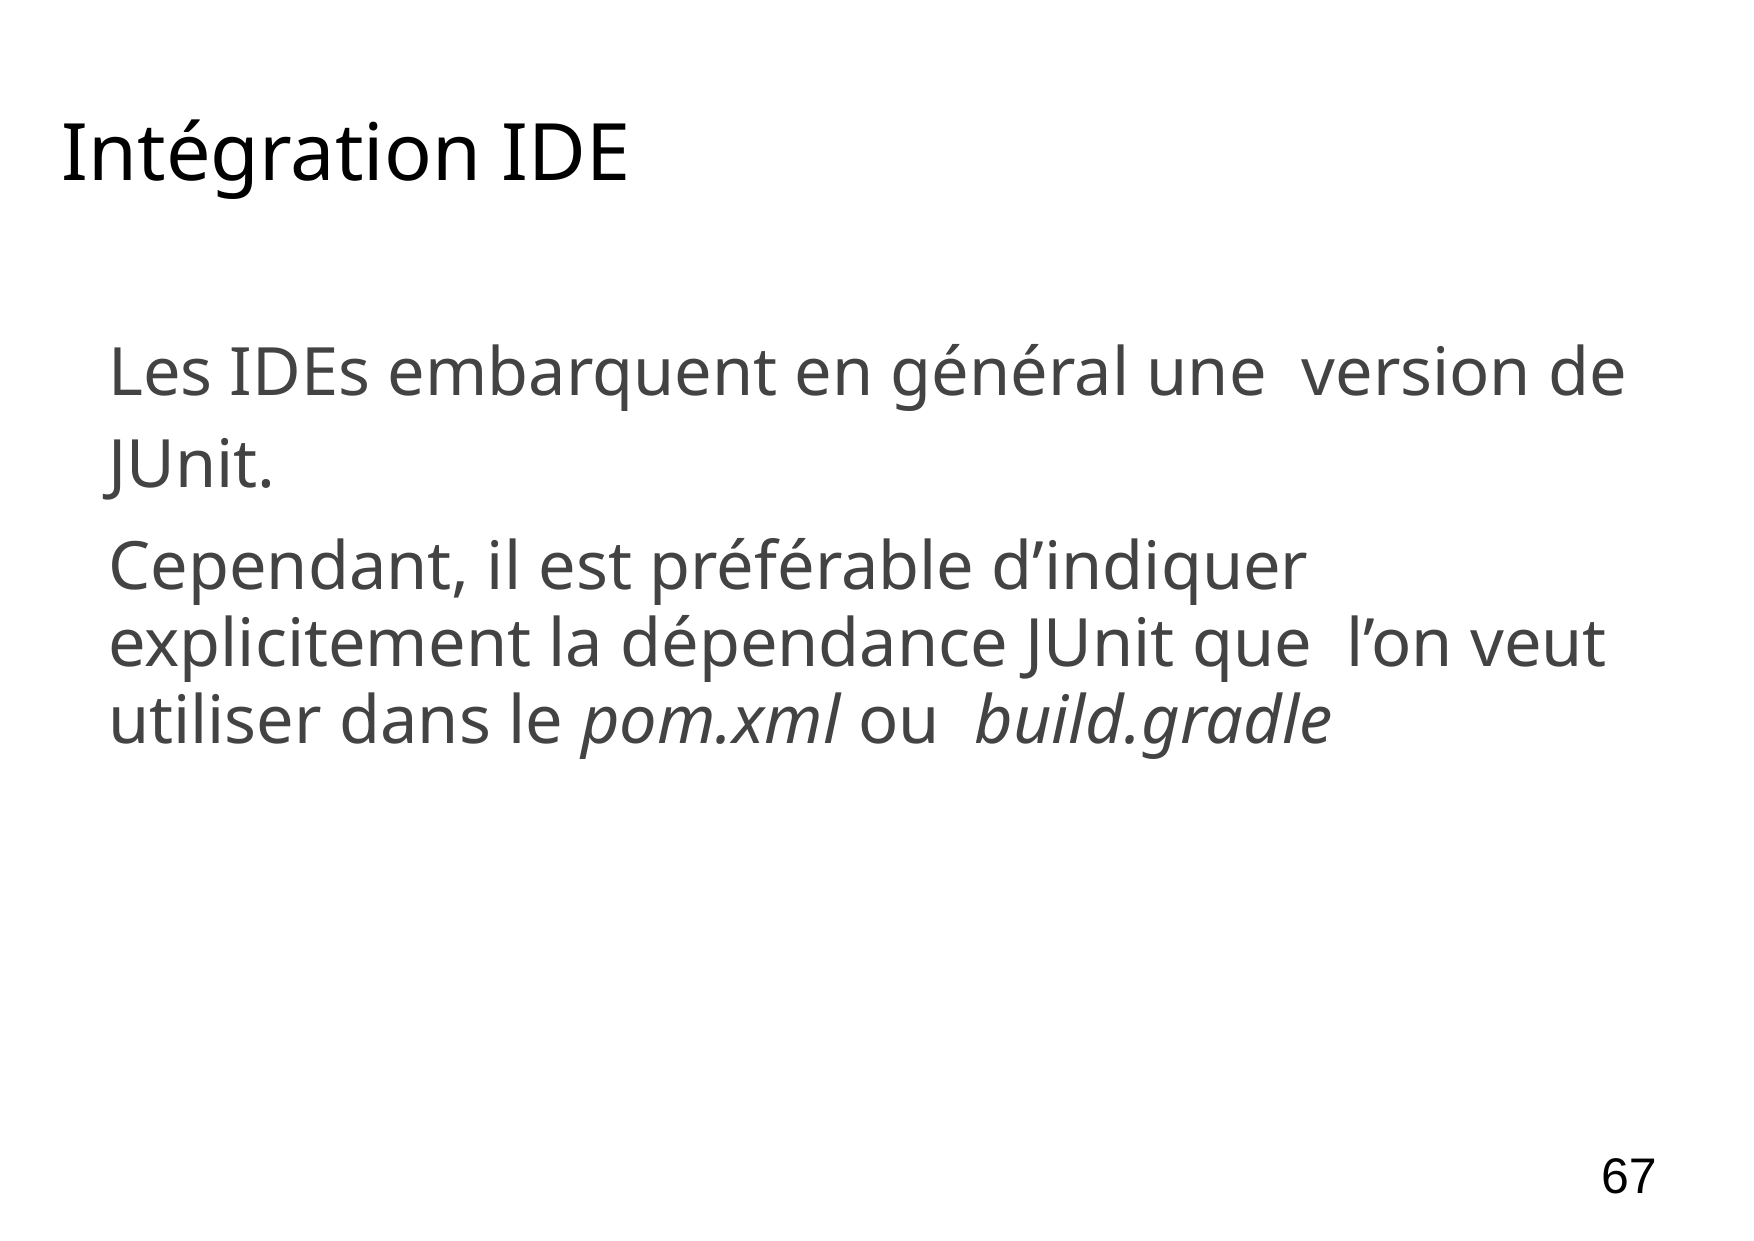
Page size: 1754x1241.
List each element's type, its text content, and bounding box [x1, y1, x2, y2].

list Les IDEs embarquent en général une version de JUnit. Cependant, il est préférable d’indiquer explicitement la dépendance JUnit que l’on veut utiliser dans le pom.xml ou build.gradle [59, 296, 1695, 1022]
text_box 67 [1594, 1135, 1658, 1204]
title Intégration IDE [59, 98, 1695, 296]
